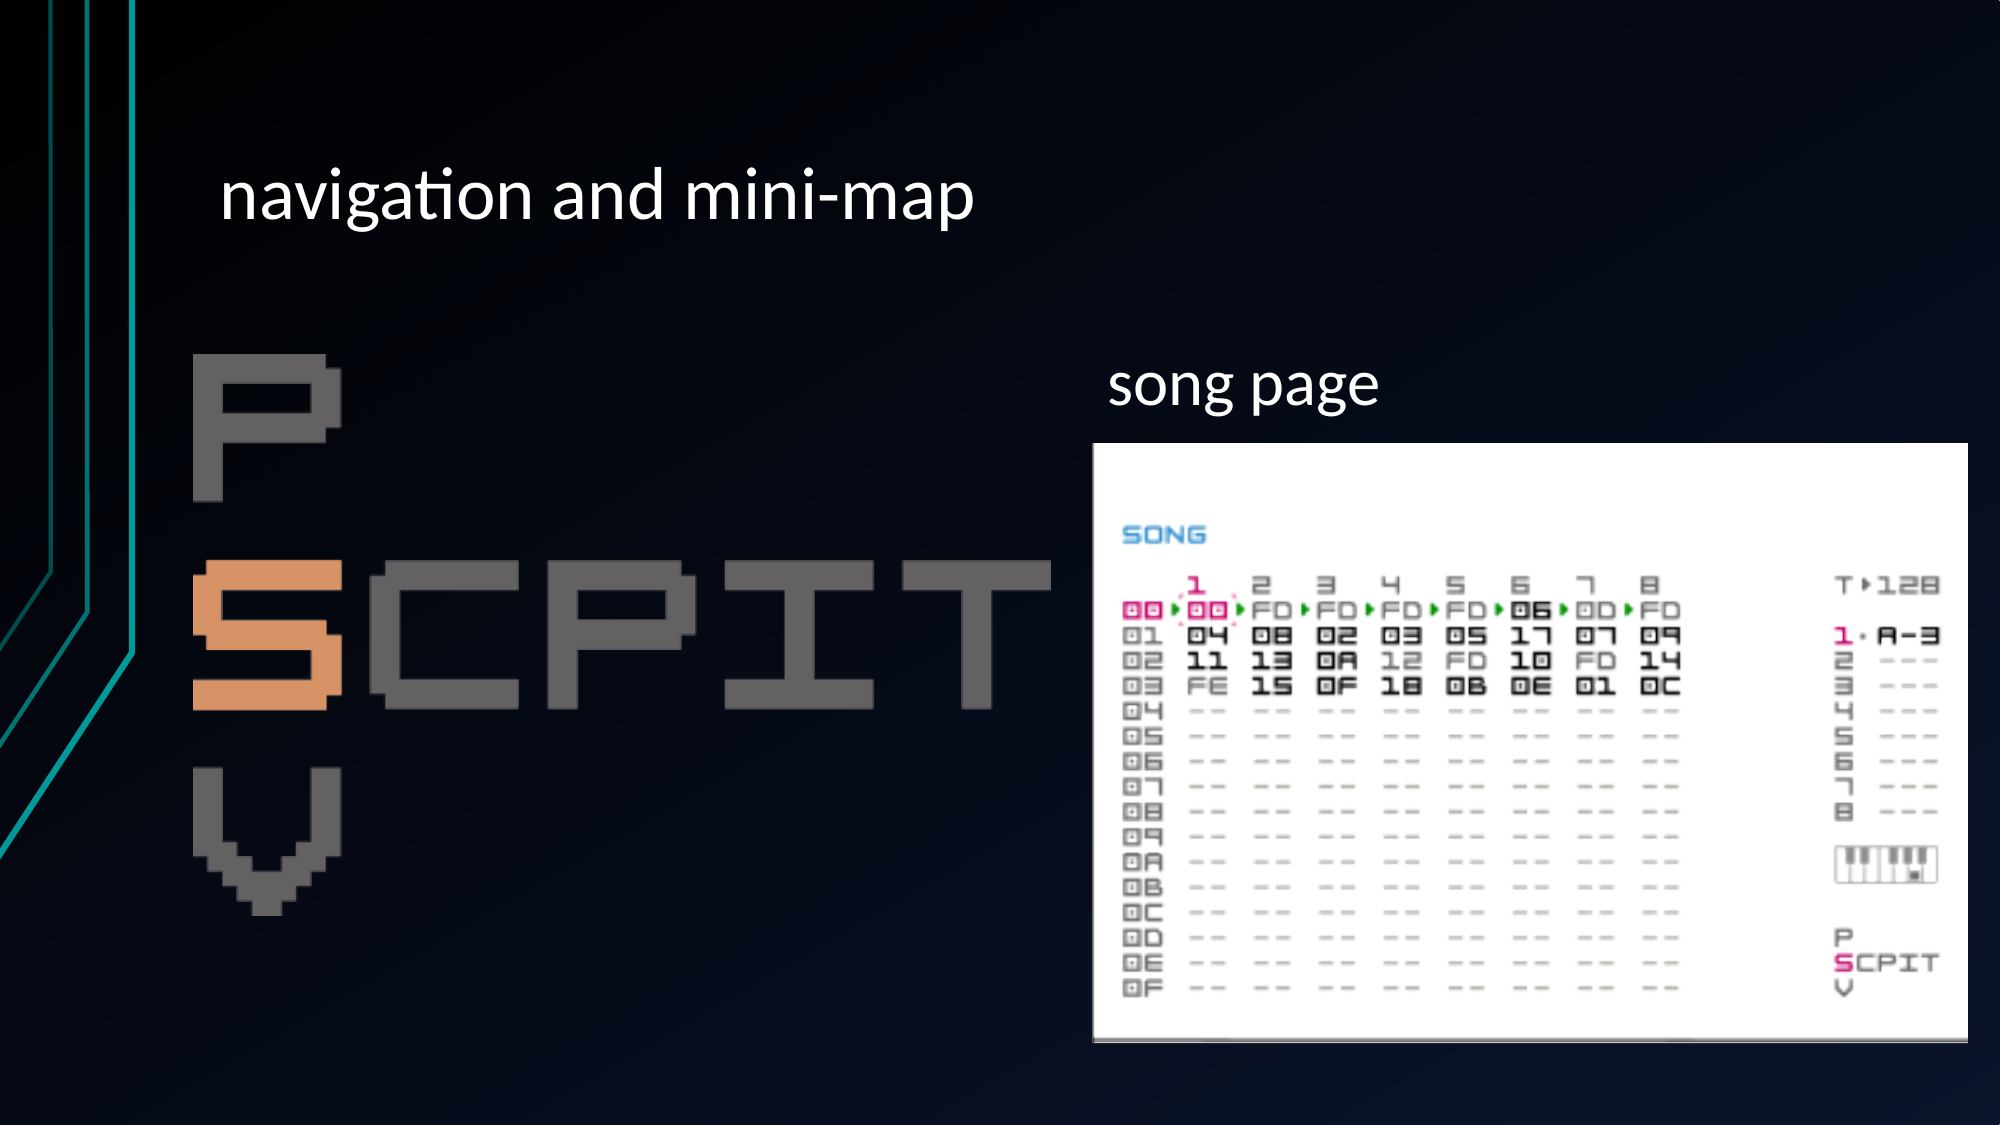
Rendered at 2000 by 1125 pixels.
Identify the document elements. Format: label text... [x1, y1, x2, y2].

picture [1092, 443, 1969, 1044]
picture [180, 354, 1051, 916]
text_box song page [1092, 331, 1648, 427]
title navigation and mini-map [199, 45, 1900, 246]
